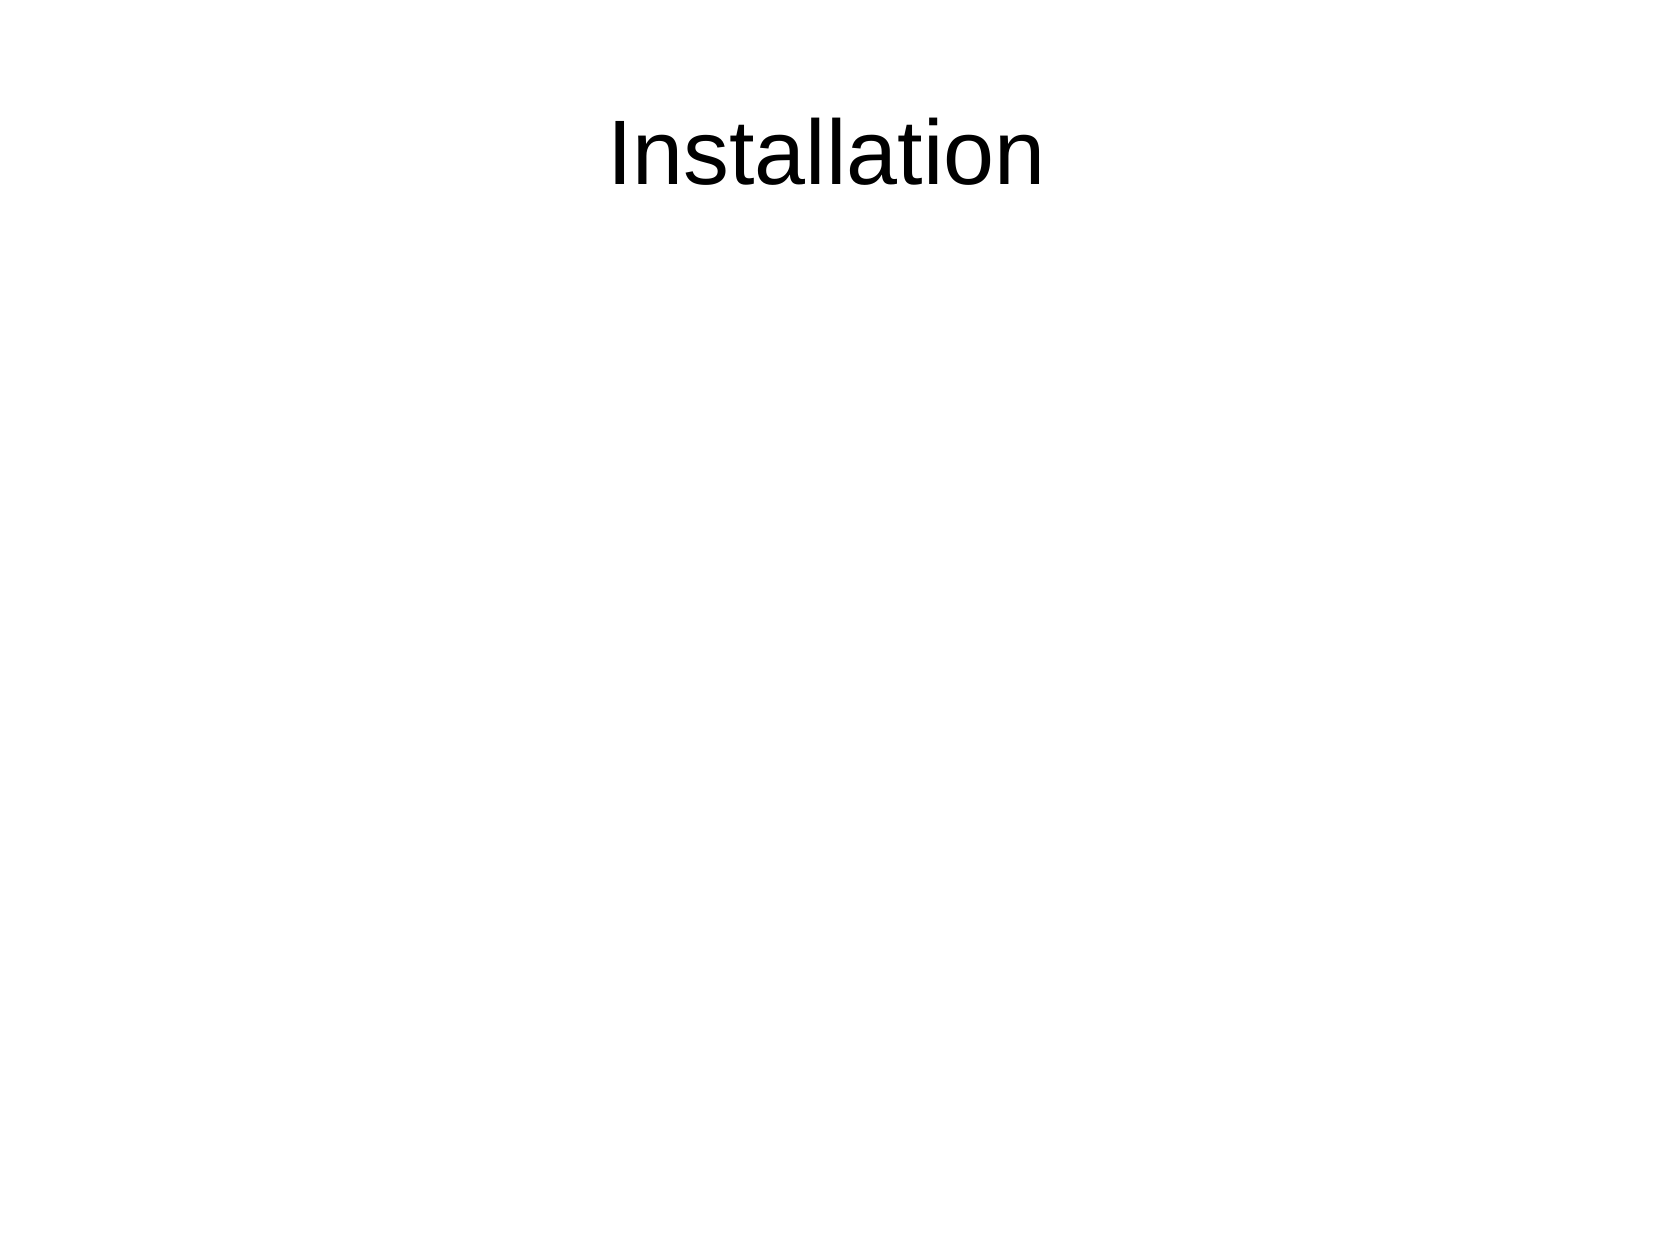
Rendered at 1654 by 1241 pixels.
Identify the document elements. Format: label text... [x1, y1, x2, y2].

title Installation [82, 49, 1571, 257]
